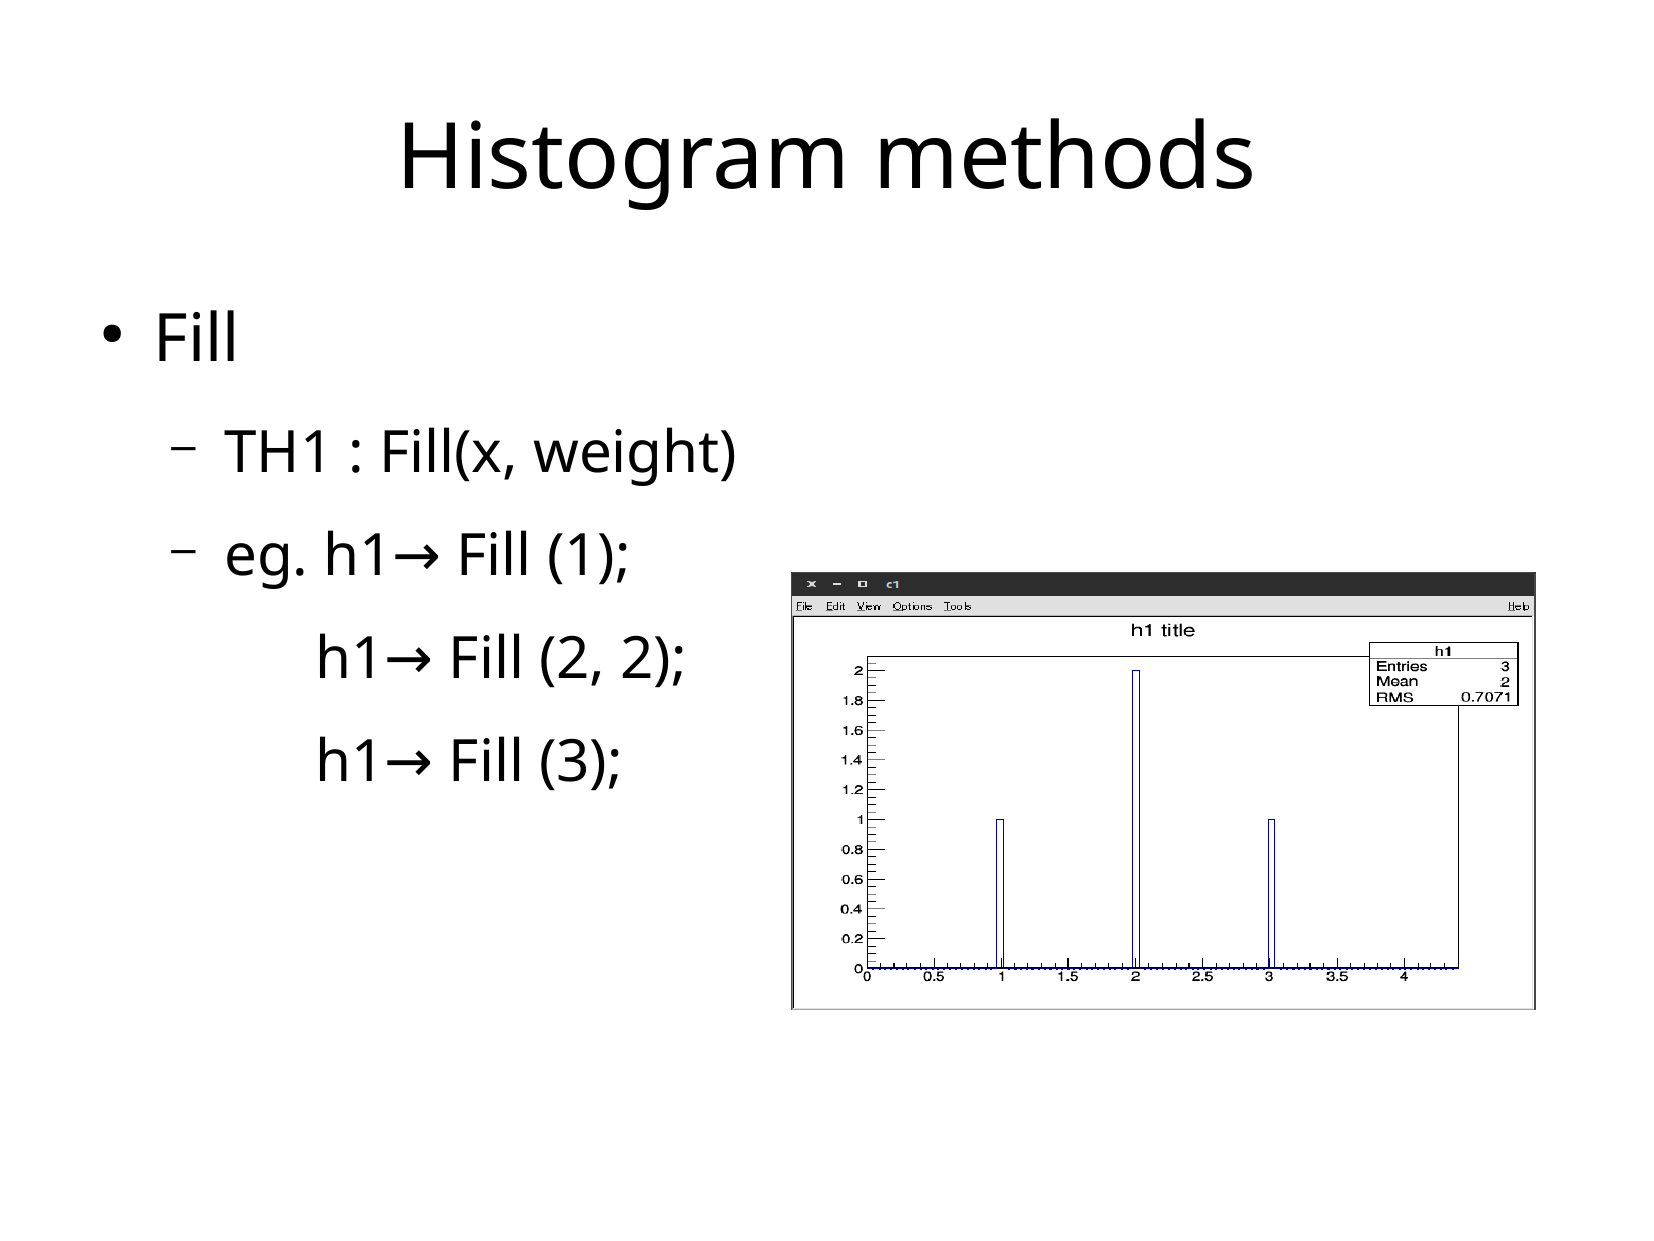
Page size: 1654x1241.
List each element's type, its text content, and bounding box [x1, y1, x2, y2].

picture [791, 572, 1536, 1010]
title Histogram methods [82, 49, 1571, 257]
list Fill TH1 : Fill(x, weight) eg. h1→ Fill (1); h1→ Fill (2, 2); h1→ Fill (3); [82, 290, 1571, 1010]
